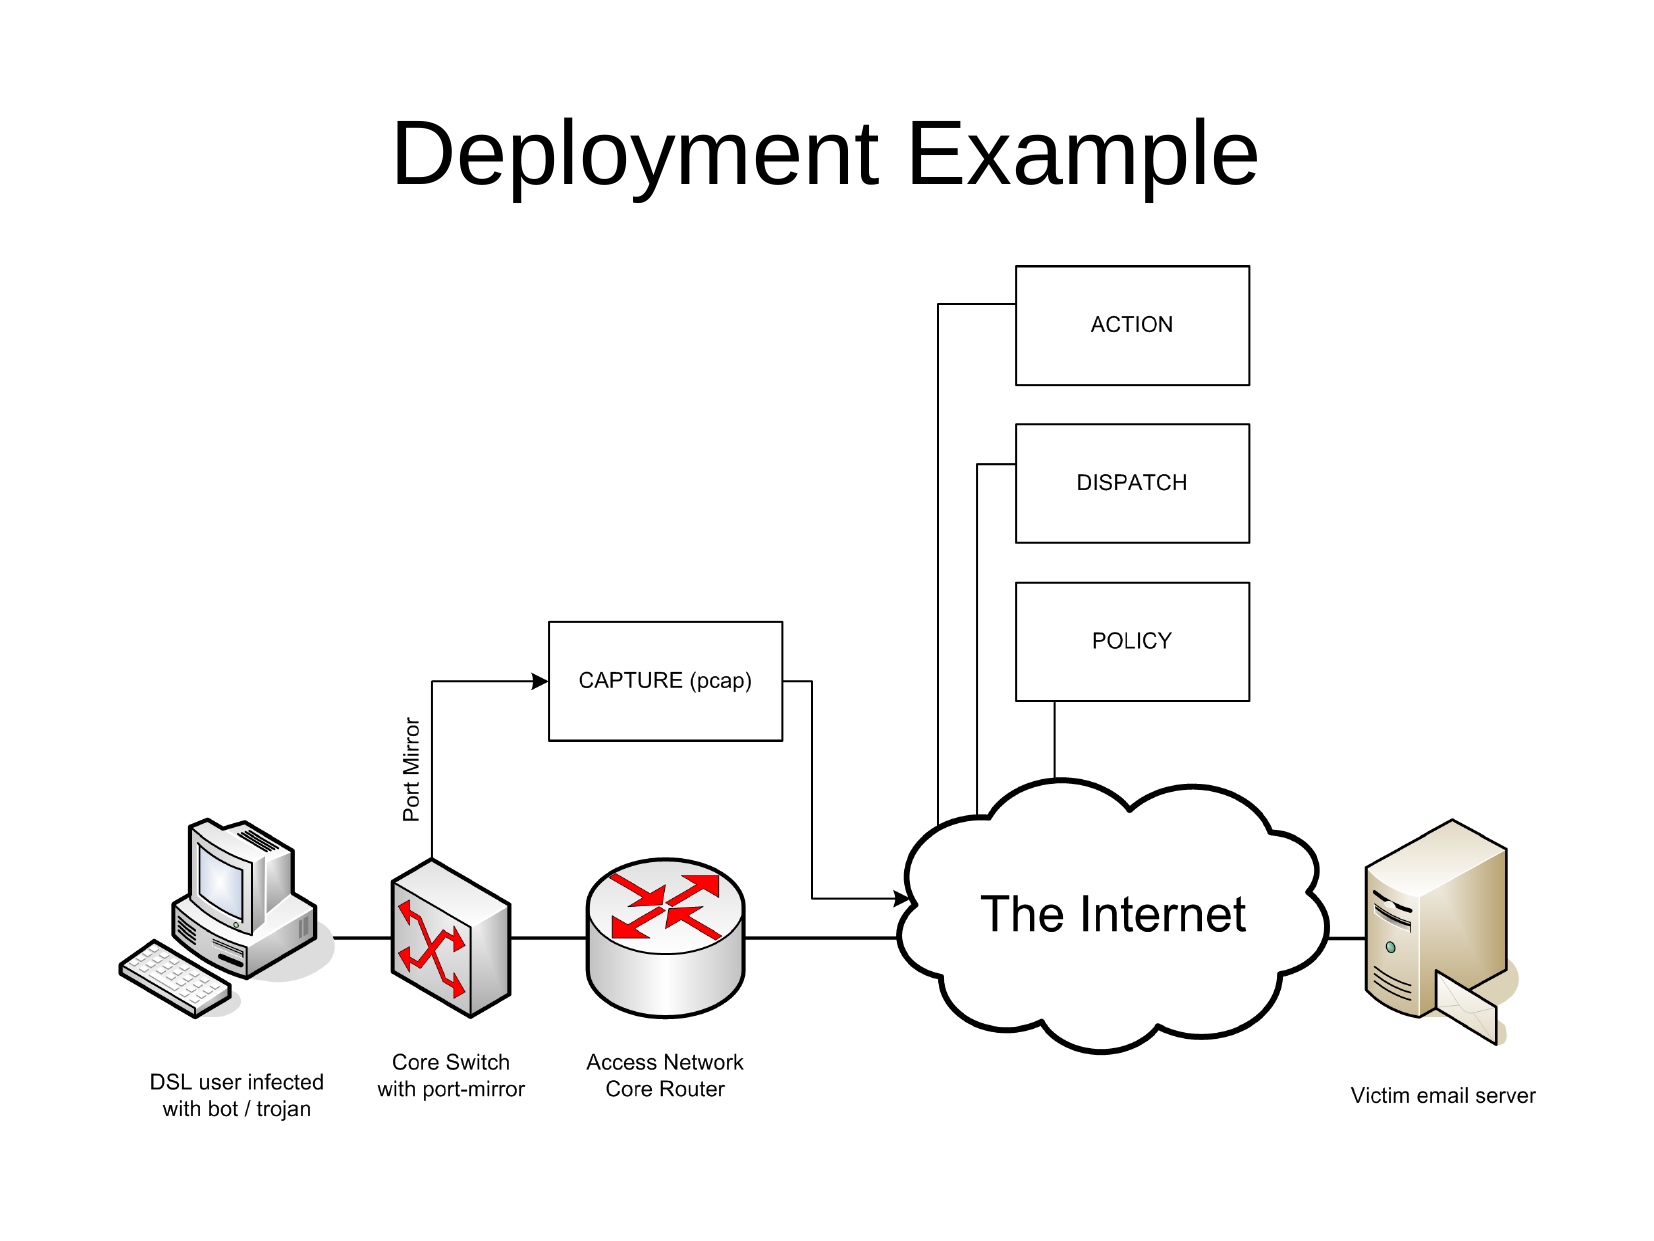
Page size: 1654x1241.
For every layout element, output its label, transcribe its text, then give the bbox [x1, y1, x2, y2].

title Deployment Example [82, 56, 1571, 250]
picture [118, 265, 1536, 1123]
